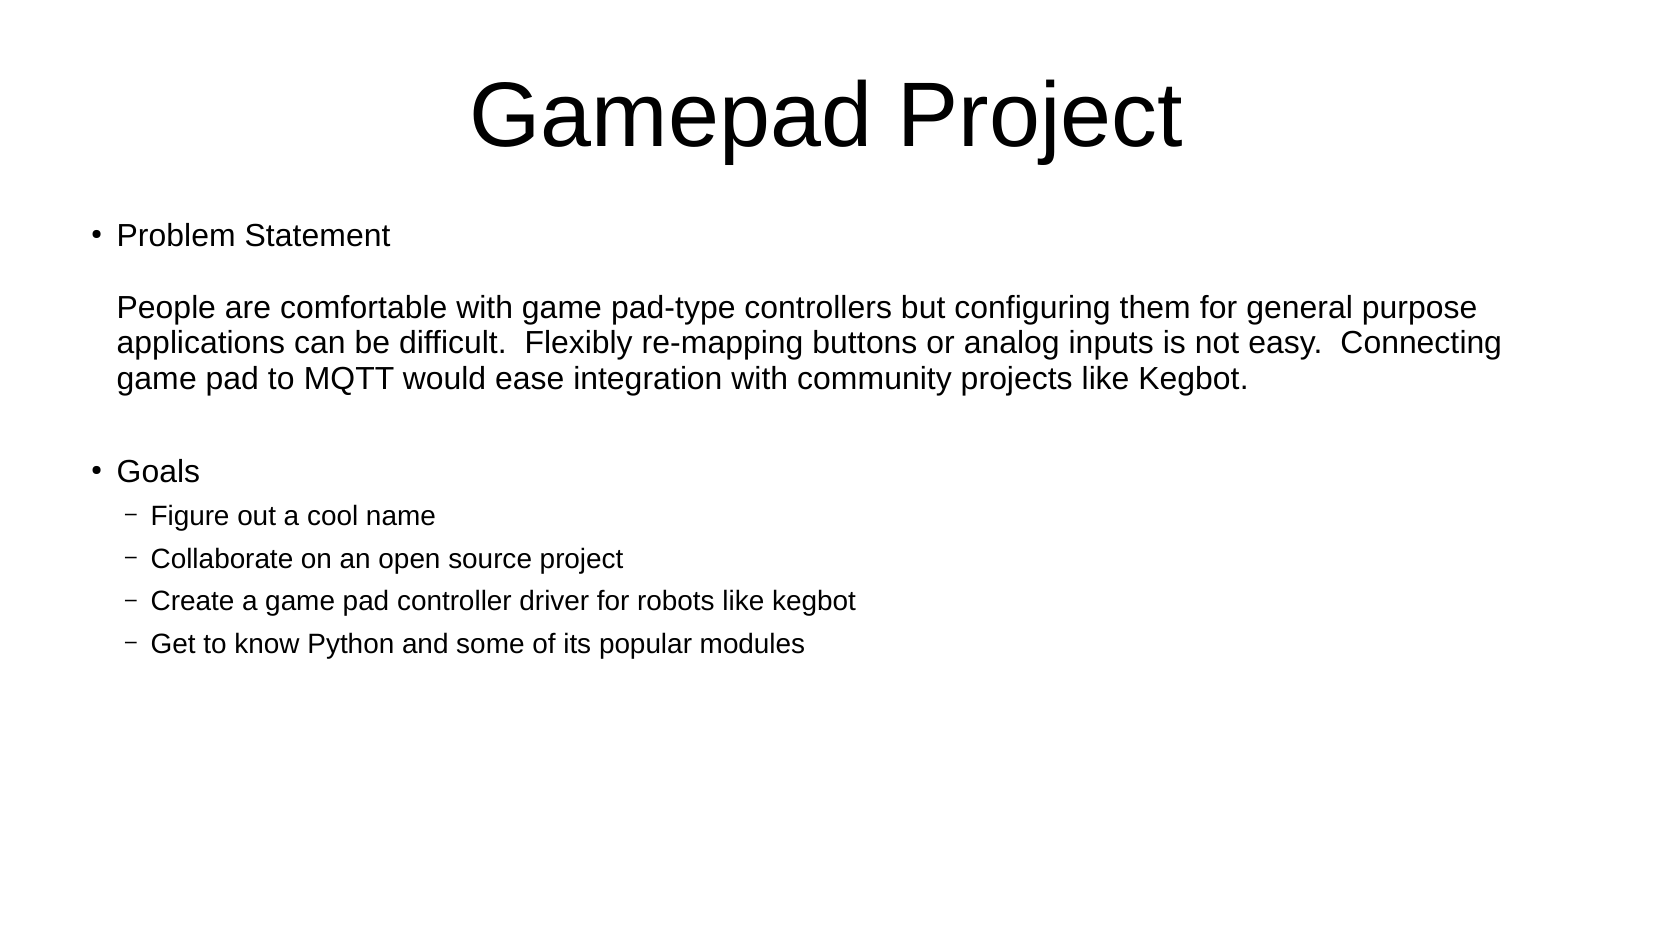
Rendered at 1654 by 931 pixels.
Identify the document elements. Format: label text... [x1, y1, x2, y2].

list Problem Statement People are comfortable with game pad-type controllers but configuring them for general purpose applications can be difficult. Flexibly re-mapping buttons or analog inputs is not easy. Connecting game pad to MQTT would ease integration with community projects like Kegbot. Goals Figure out a cool name Collaborate on an open source project Create a game pad controller driver for robots like kegbot Get to know Python and some of its popular modules [82, 217, 1571, 758]
title Gamepad Project [82, 37, 1571, 193]
